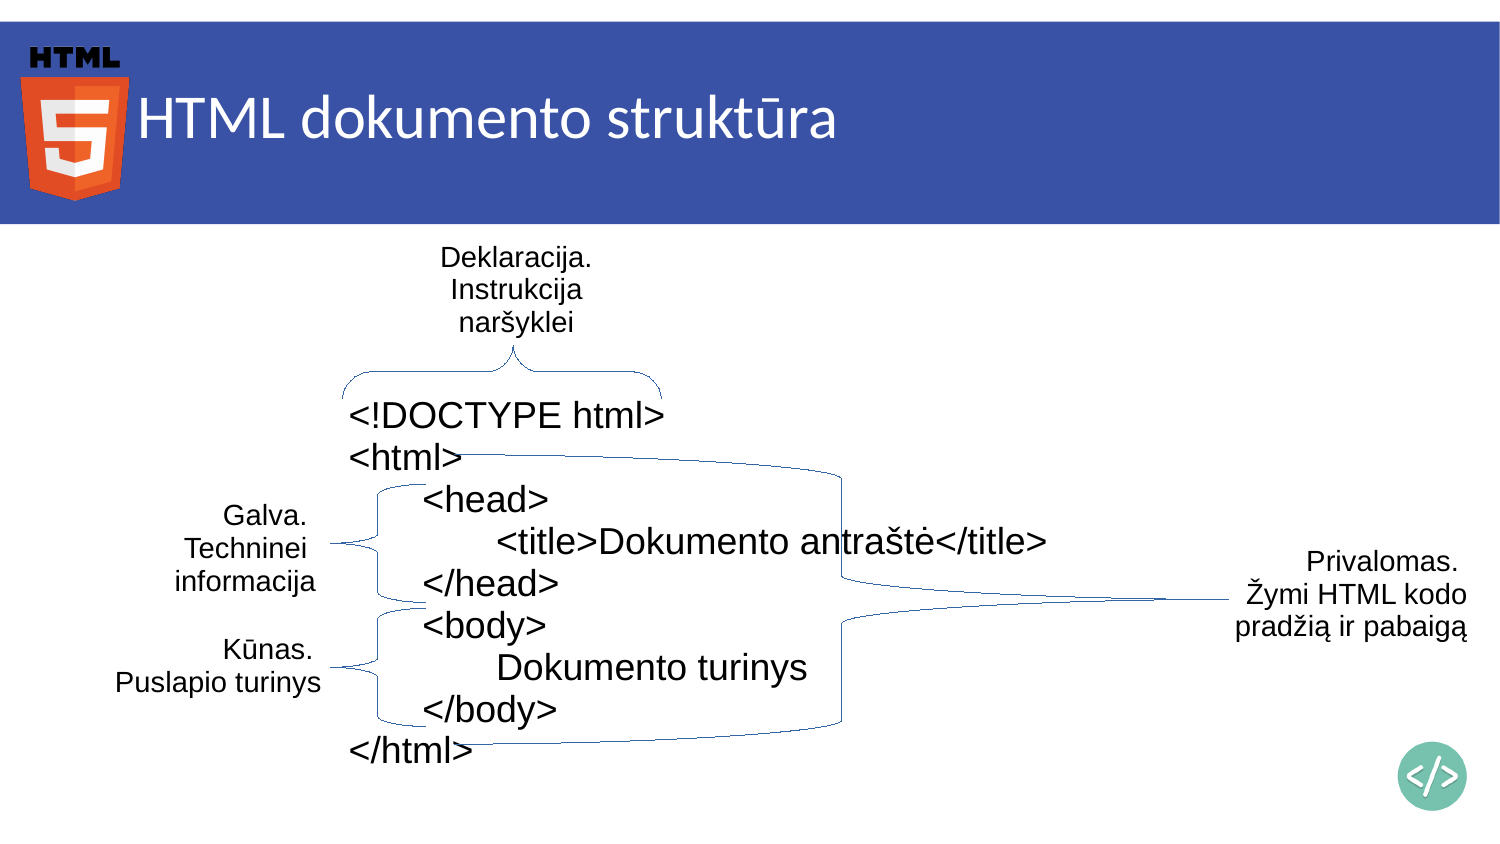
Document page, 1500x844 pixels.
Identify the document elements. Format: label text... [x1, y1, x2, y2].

text_box Kūnas. Puslapio turinys [17, 625, 337, 772]
title HTML dokumento struktūra [122, 72, 1500, 167]
text_box Deklaracija. Instrukcija naršyklei [425, 233, 621, 352]
picture [1381, 725, 1483, 827]
text_box <!DOCTYPE html> <html> <head> <title>Dokumento antraštė</title> </head> <body> Dokumento turinys </body> </html> [333, 386, 1063, 780]
picture [20, 46, 130, 201]
text_box Privalomas. Žymi HTML kodo pradžią ir pabaigą [1163, 537, 1483, 684]
text_box Galva. Techninei informacija [11, 491, 331, 638]
